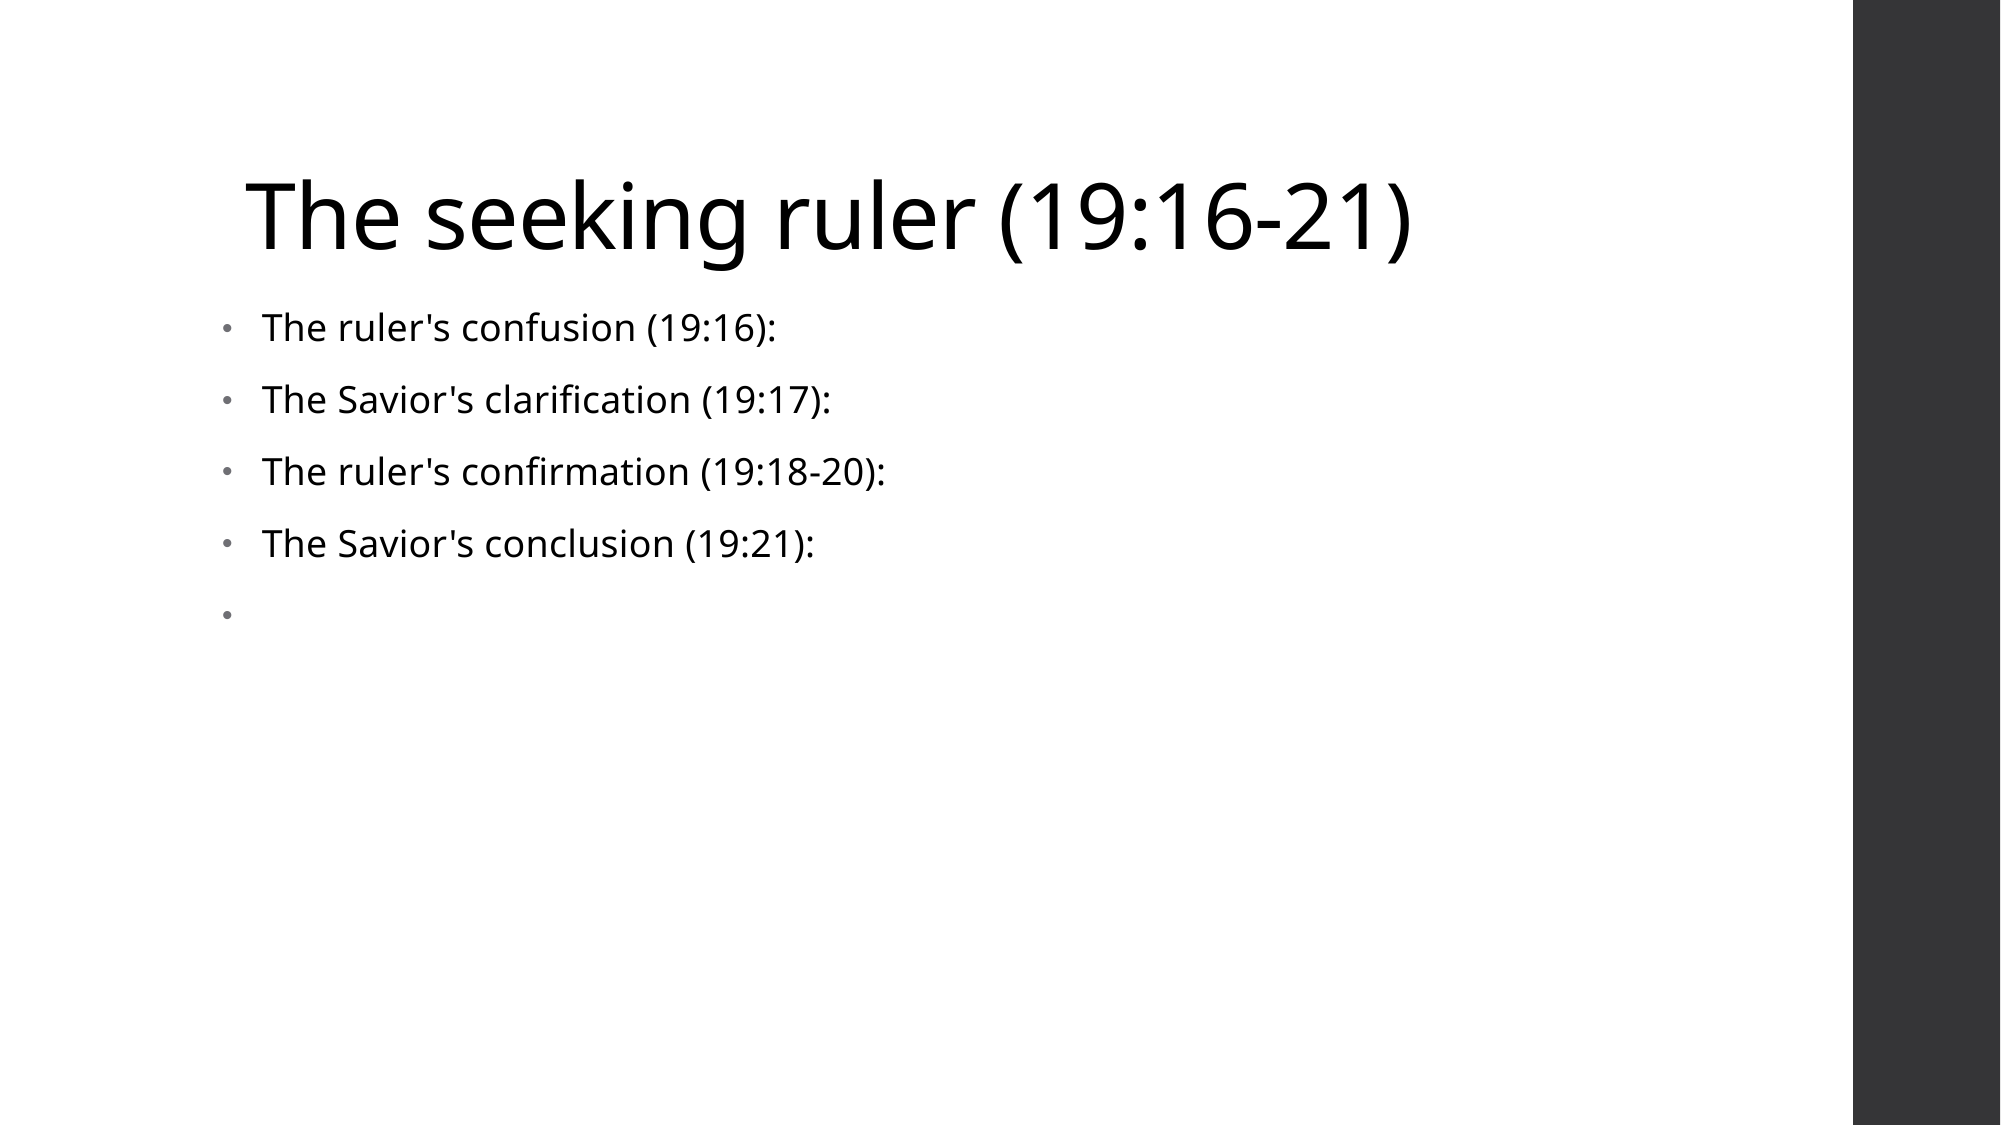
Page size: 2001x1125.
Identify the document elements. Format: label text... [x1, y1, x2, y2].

list The ruler's confusion (19:16): The Savior's clarification (19:17): The ruler's confirmation (19:18-20): The Savior's conclusion (19:21): [206, 299, 1617, 1014]
title The seeking ruler (19:16-21) [206, 60, 1797, 278]
